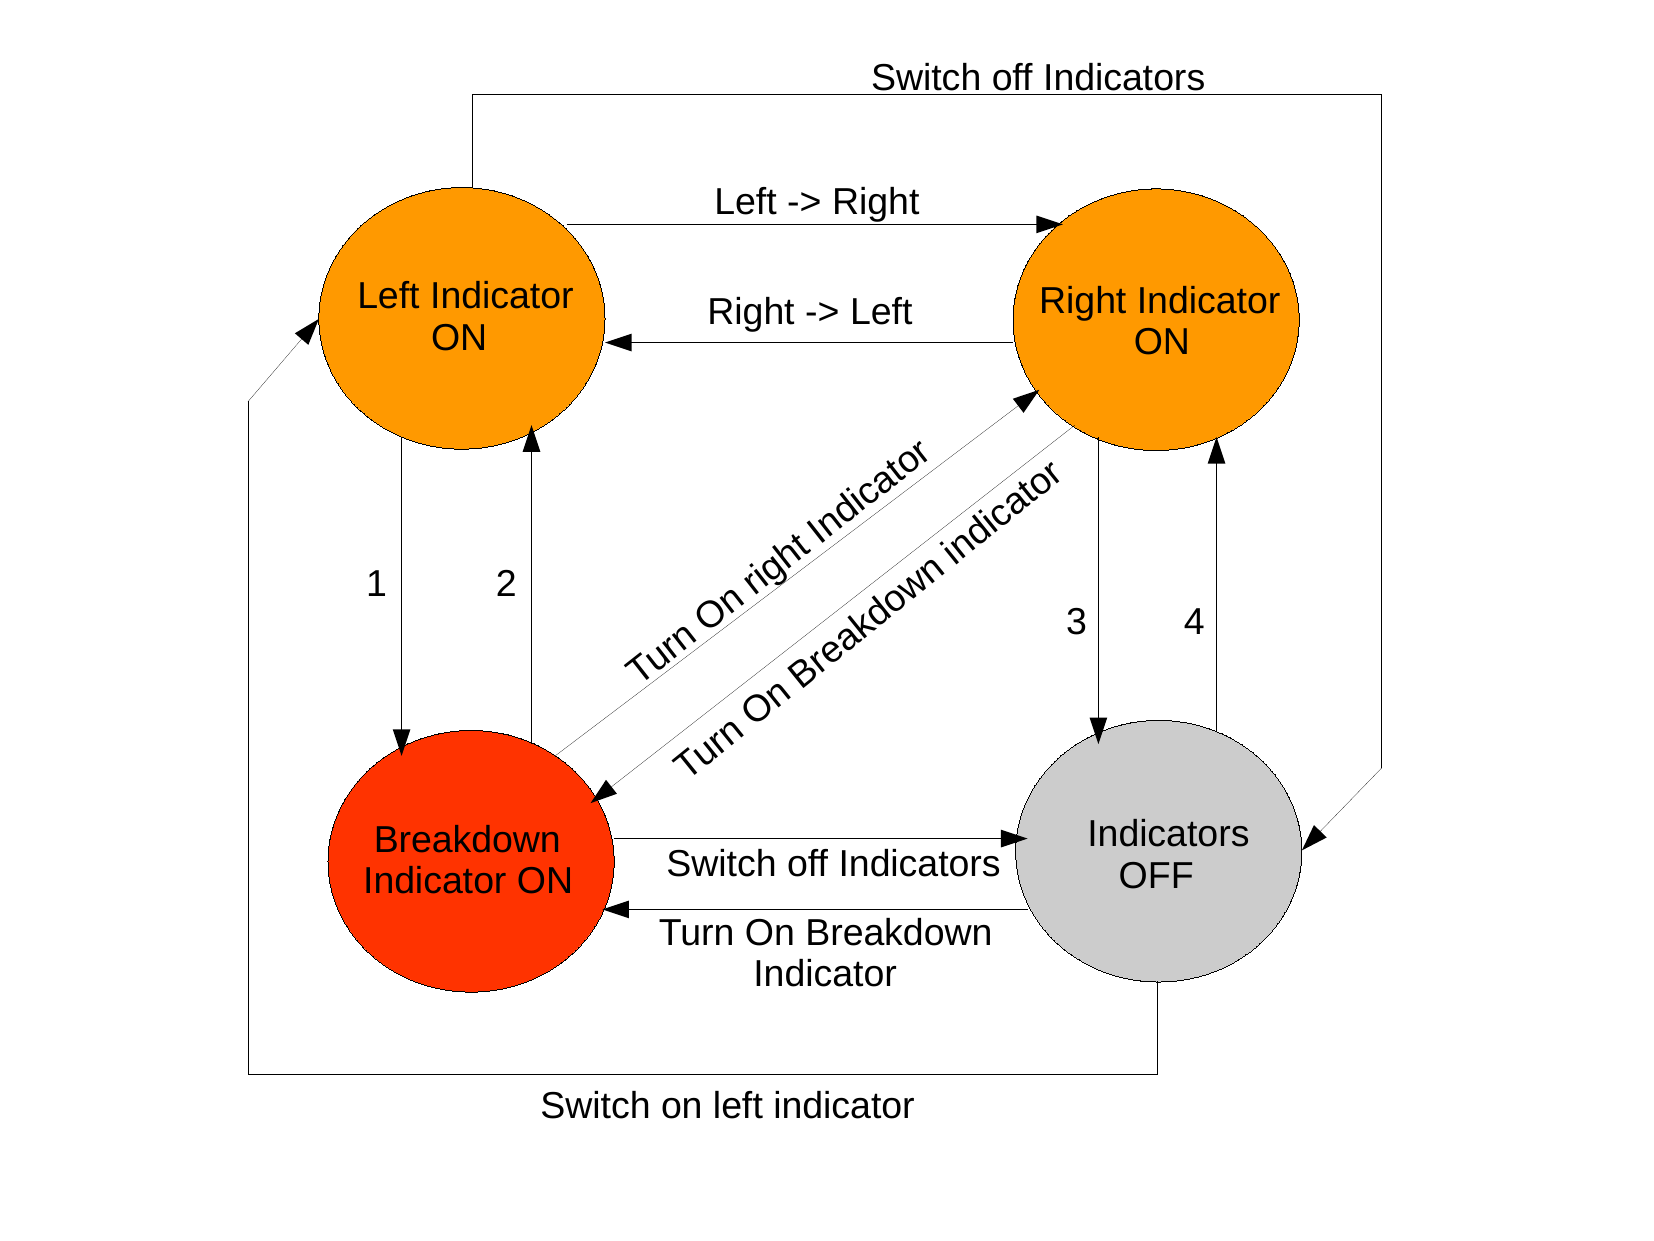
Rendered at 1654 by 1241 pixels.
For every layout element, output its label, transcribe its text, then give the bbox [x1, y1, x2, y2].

text_box 3 [1051, 592, 1102, 650]
text_box [327, 730, 615, 993]
text_box Breakdown Indicator ON [348, 810, 589, 910]
text_box [1024, 371, 1288, 451]
text_box [1013, 188, 1289, 370]
text_box Turn On Breakdown Indicator [644, 903, 1018, 1003]
text_box 1 [351, 555, 402, 612]
text_box 4 [1169, 592, 1220, 650]
text_box Indicators OFF [1072, 804, 1265, 904]
text_box Switch on left indicator [525, 1077, 930, 1134]
text_box Right Indicator ON [1024, 271, 1296, 371]
text_box Left Indicator ON [342, 267, 589, 367]
text_box Right -> Left [692, 283, 928, 341]
text_box Turn On Breakdown indicator [649, 435, 1086, 804]
text_box Switch off Indicators [856, 49, 1221, 107]
text_box [1296, 292, 1300, 348]
text_box 2 [481, 555, 532, 612]
text_box Left -> Right [699, 172, 935, 230]
text_box [318, 187, 606, 450]
text_box Switch off Indicators [651, 834, 1016, 892]
text_box Turn On right Indicator [602, 399, 976, 711]
text_box [1016, 720, 1302, 983]
